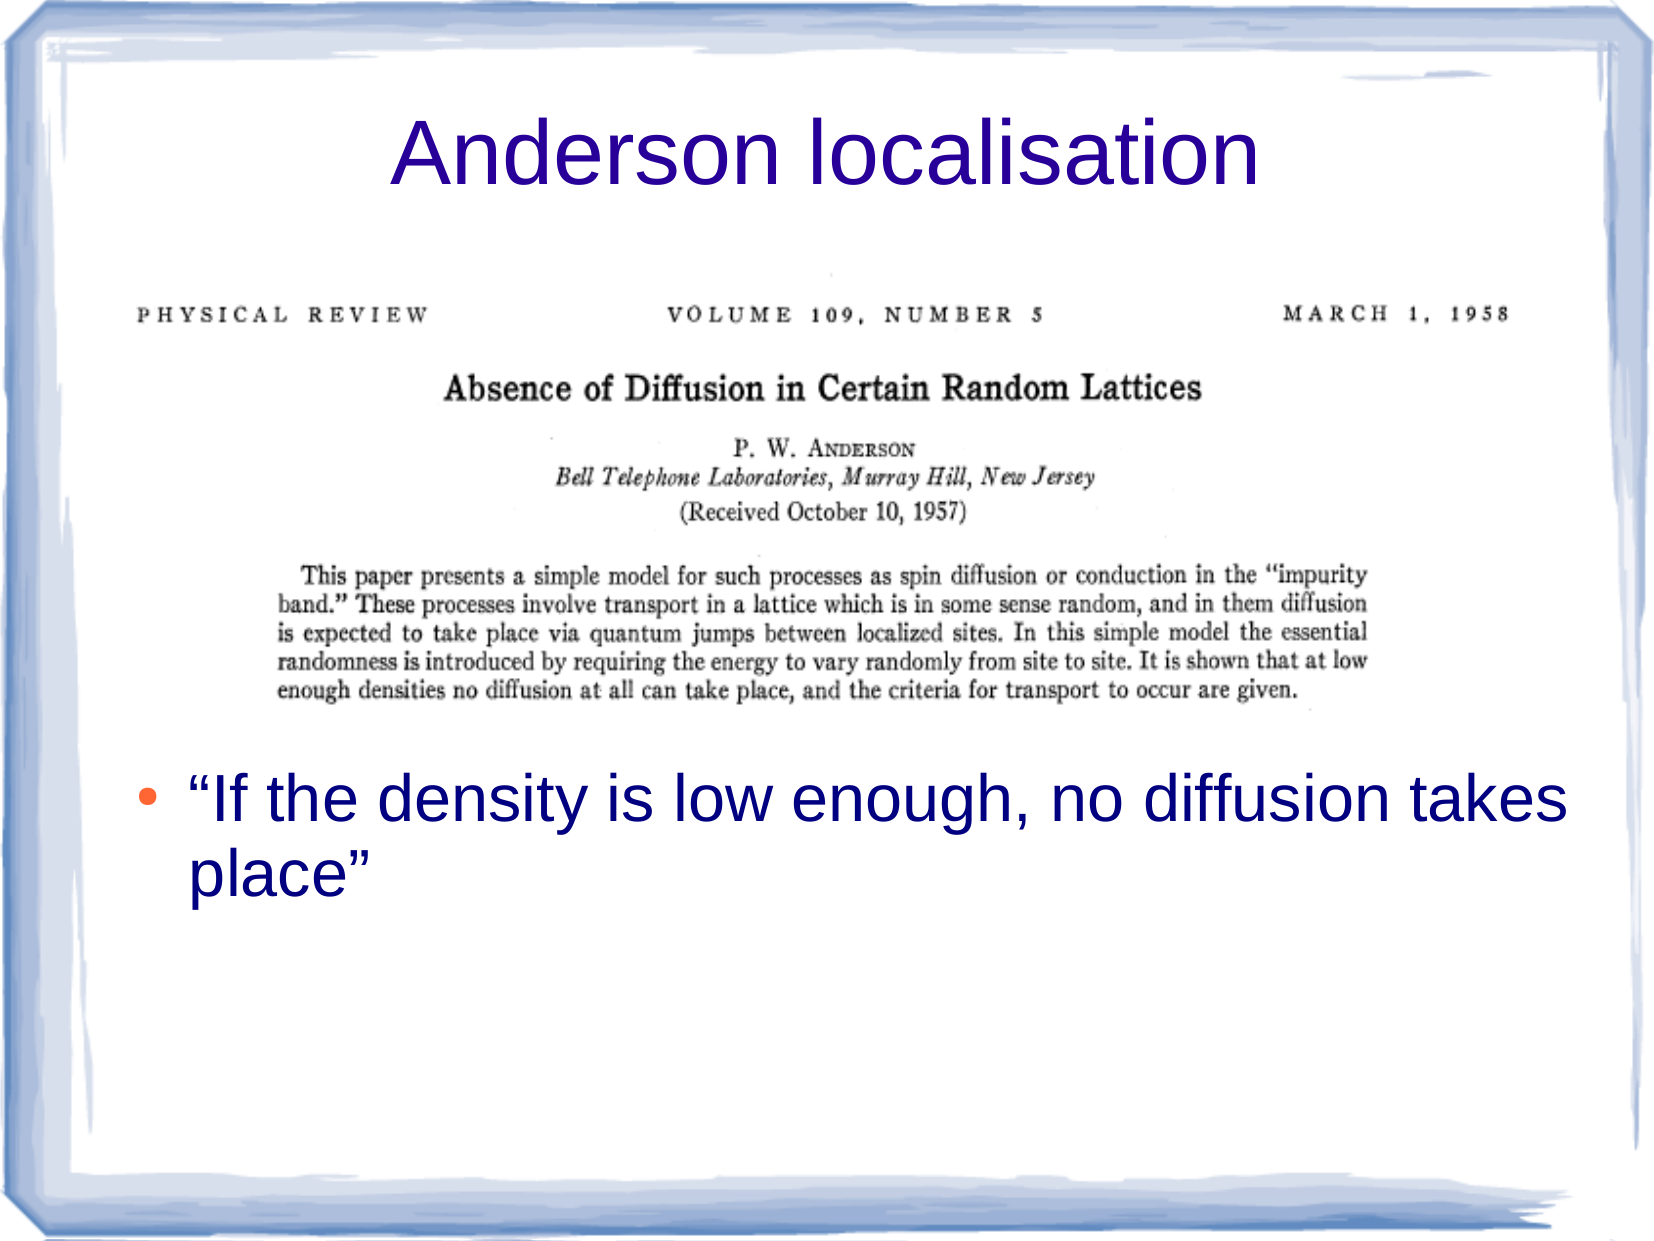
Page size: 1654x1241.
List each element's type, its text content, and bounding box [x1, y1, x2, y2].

picture [0, 0, 1654, 1241]
title Anderson localisation [82, 49, 1571, 257]
list “If the density is low enough, no diffusion takes place” [118, 761, 1571, 1241]
